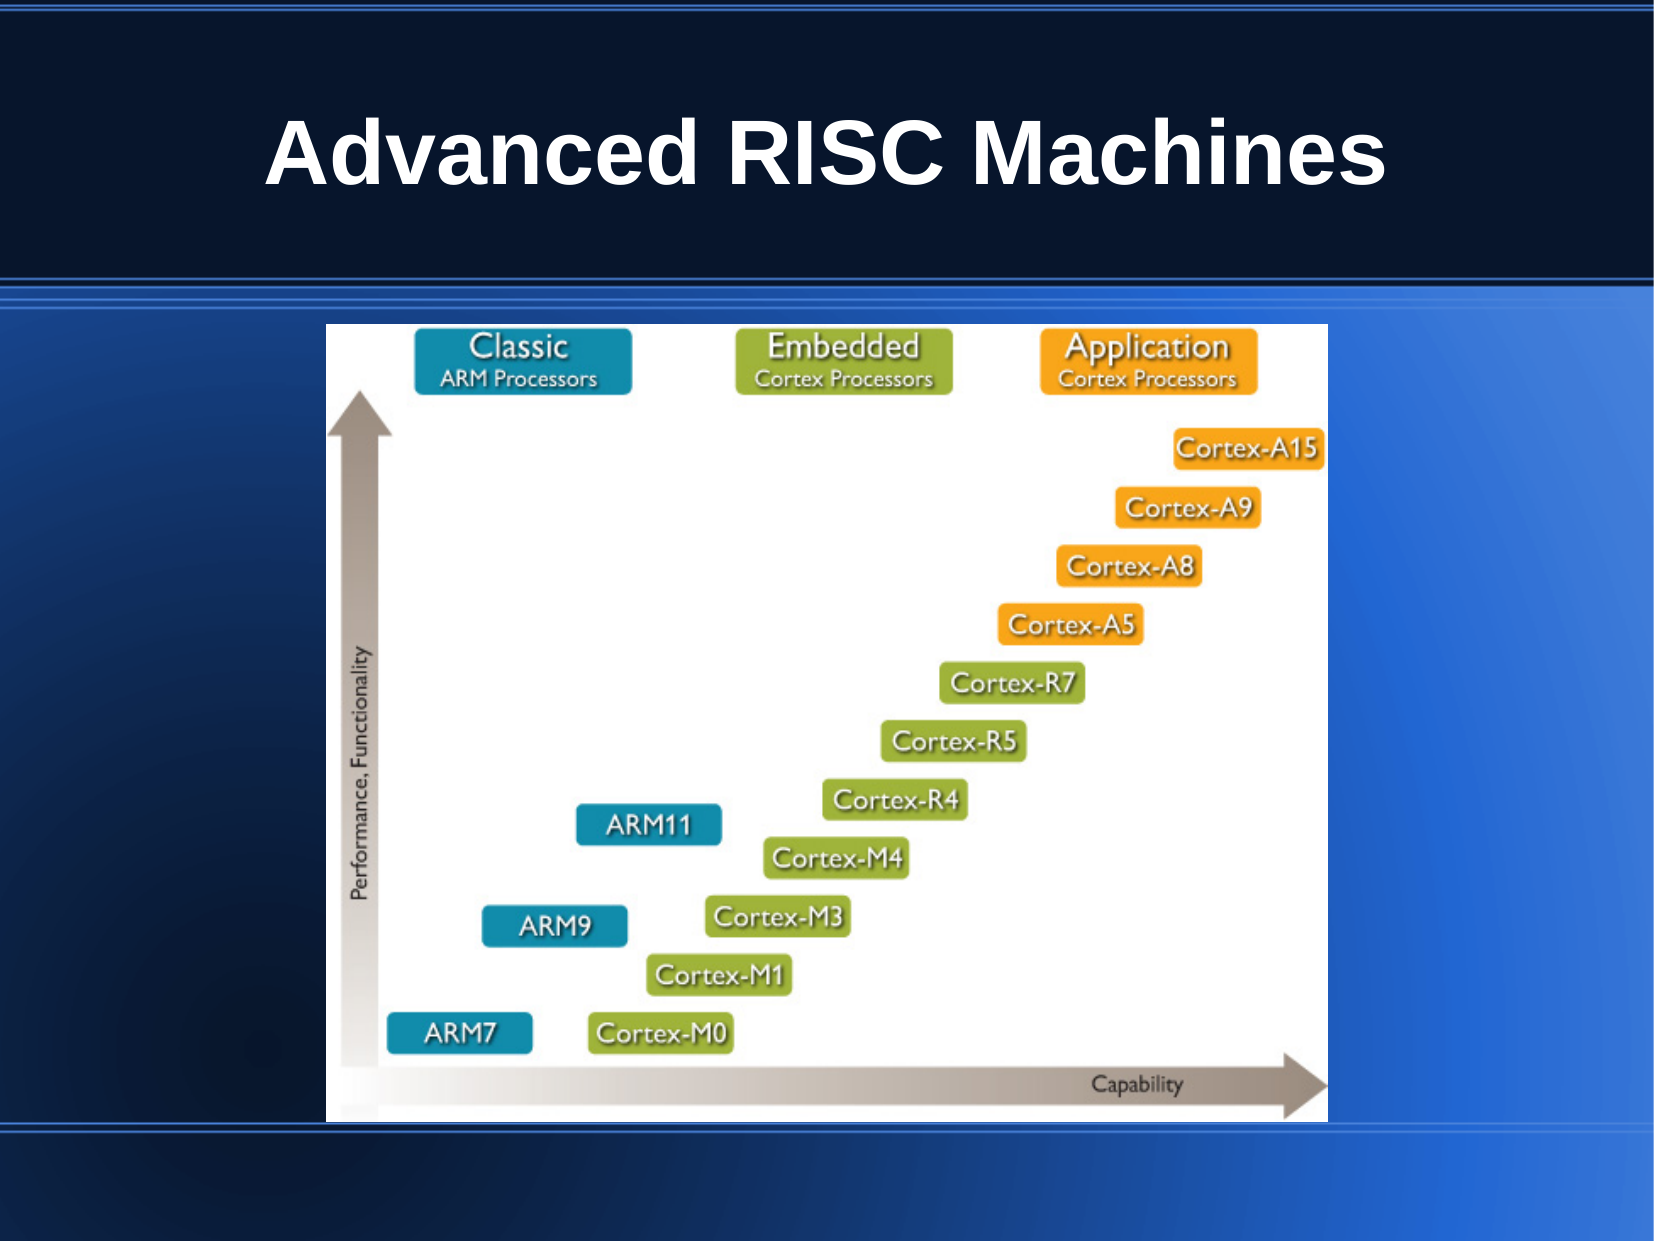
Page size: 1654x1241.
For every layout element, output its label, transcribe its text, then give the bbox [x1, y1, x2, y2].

title Advanced RISC Machines [82, 49, 1571, 257]
picture [0, 0, 1654, 1241]
